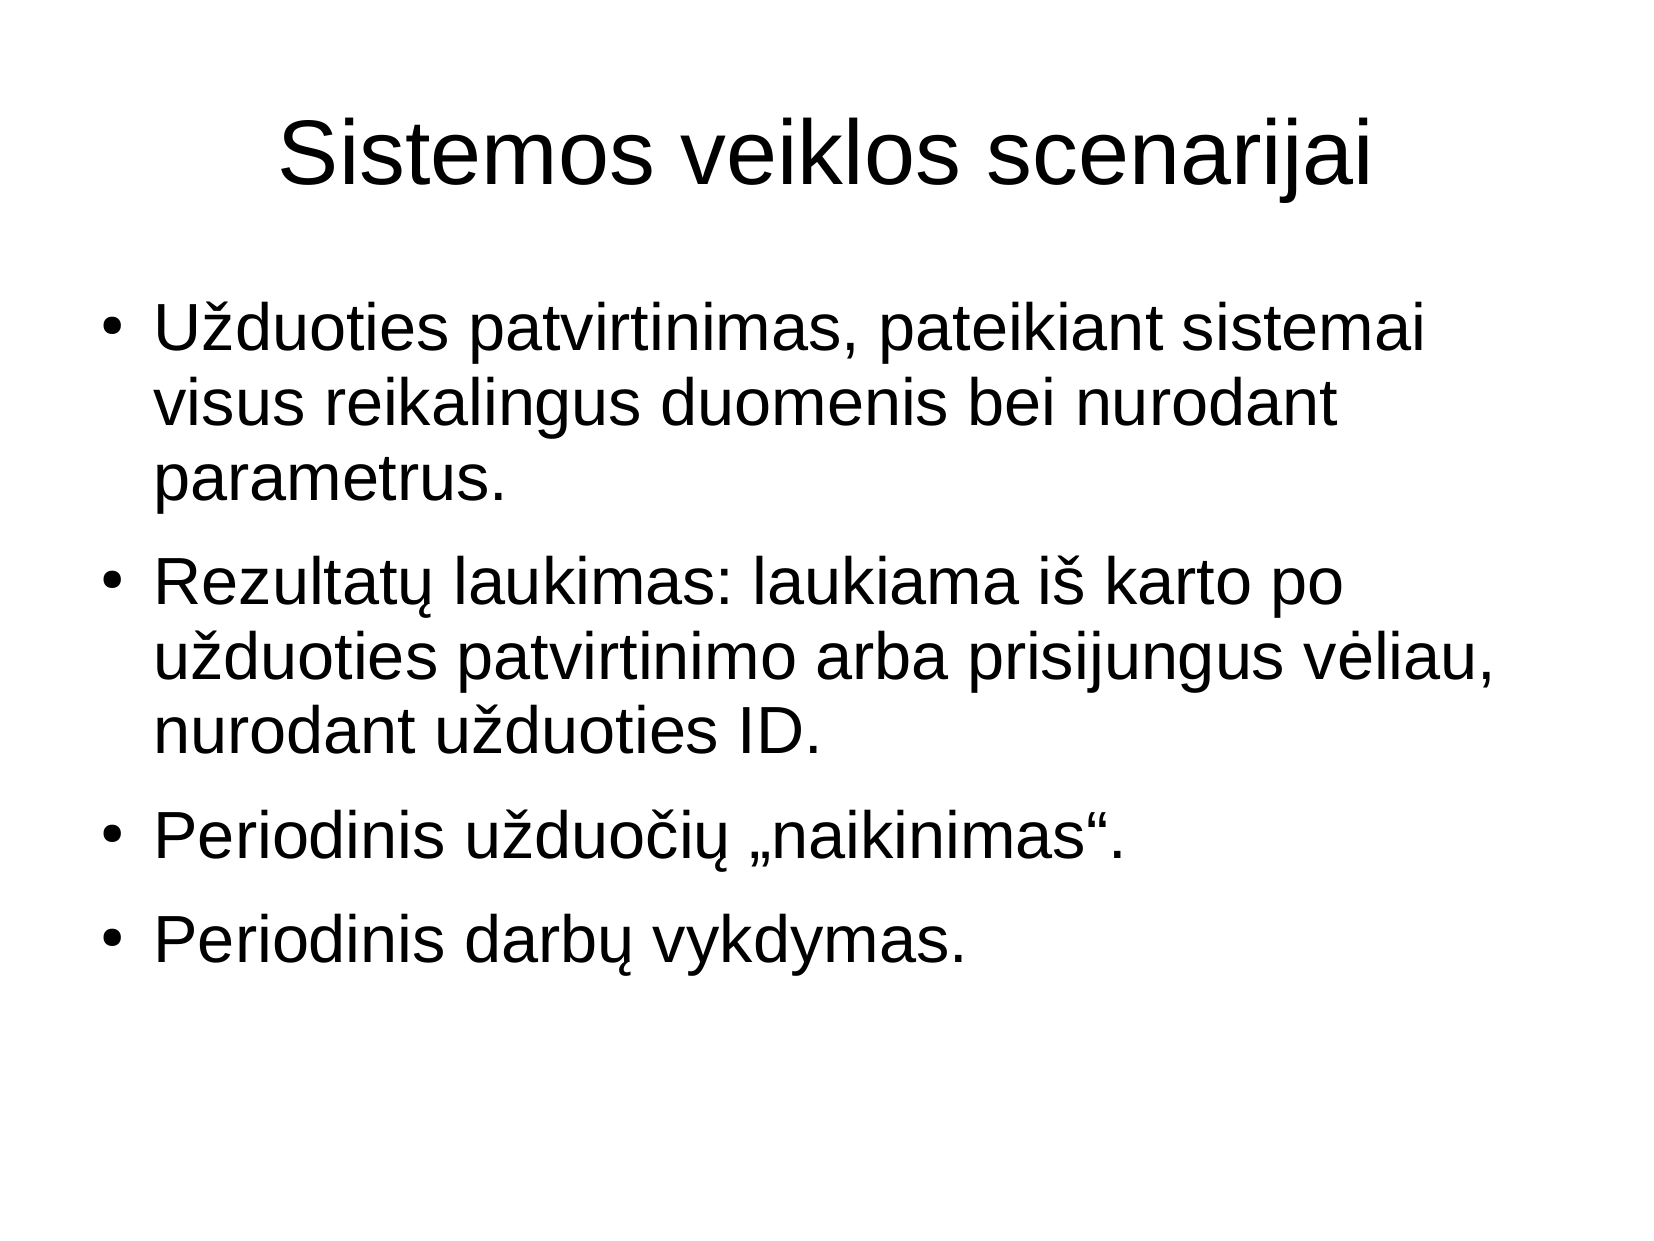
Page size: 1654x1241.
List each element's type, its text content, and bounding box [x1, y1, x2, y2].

title Sistemos veiklos scenarijai [82, 49, 1571, 257]
list Užduoties patvirtinimas, pateikiant sistemai visus reikalingus duomenis bei nurodant parametrus. Rezultatų laukimas: laukiama iš karto po užduoties patvirtinimo arba prisijungus vėliau, nurodant užduoties ID. Periodinis užduočių „naikinimas“. Periodinis darbų vykdymas. [82, 290, 1571, 1109]
